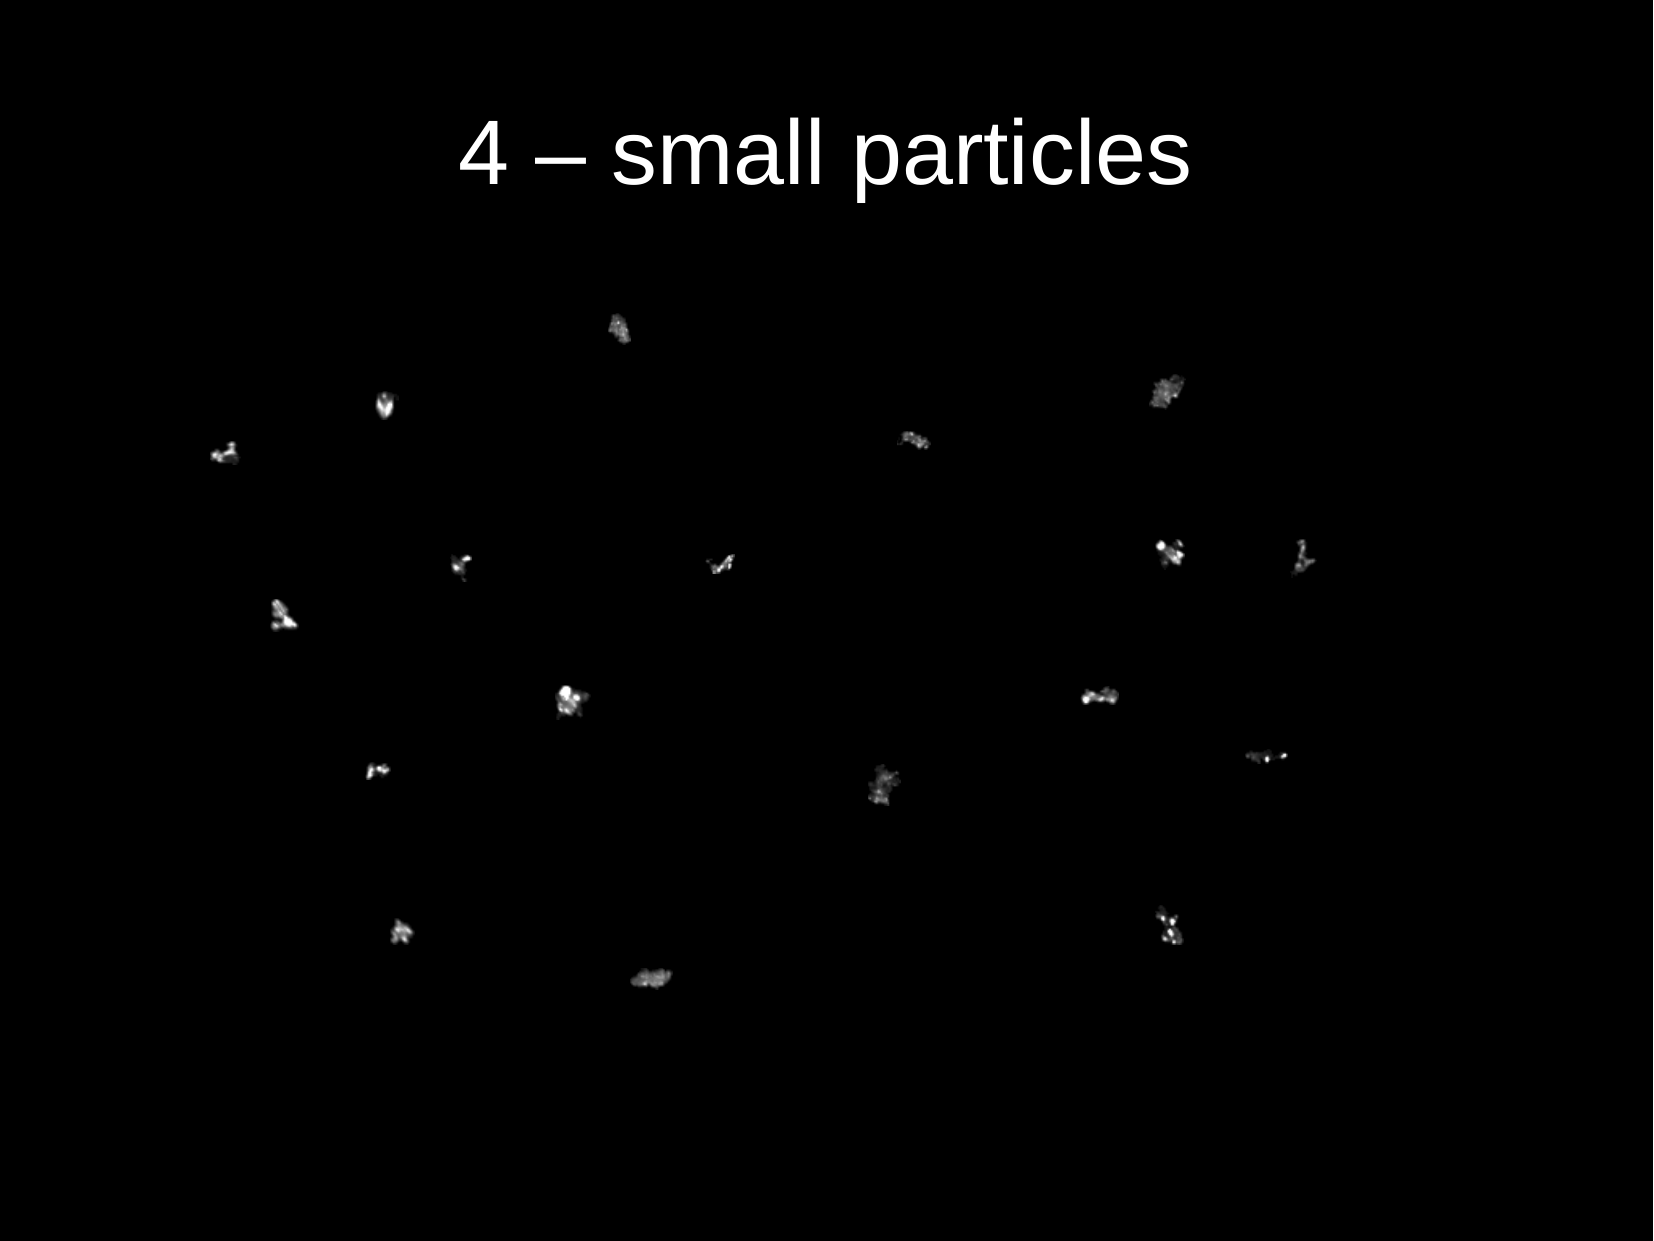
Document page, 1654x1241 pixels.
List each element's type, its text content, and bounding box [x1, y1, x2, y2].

picture [630, 968, 673, 991]
picture [868, 764, 901, 806]
picture [1149, 374, 1186, 410]
picture [1155, 539, 1185, 570]
picture [270, 599, 299, 632]
picture [1080, 686, 1119, 706]
picture [705, 554, 736, 574]
picture [365, 762, 391, 781]
picture [450, 554, 472, 582]
picture [1290, 539, 1317, 578]
picture [1155, 905, 1184, 946]
picture [555, 685, 591, 721]
picture [897, 431, 931, 451]
picture [608, 313, 631, 346]
picture [210, 441, 241, 466]
picture [1245, 749, 1288, 764]
picture [390, 918, 415, 946]
picture [375, 391, 399, 421]
title 4 – small particles [82, 49, 1571, 257]
